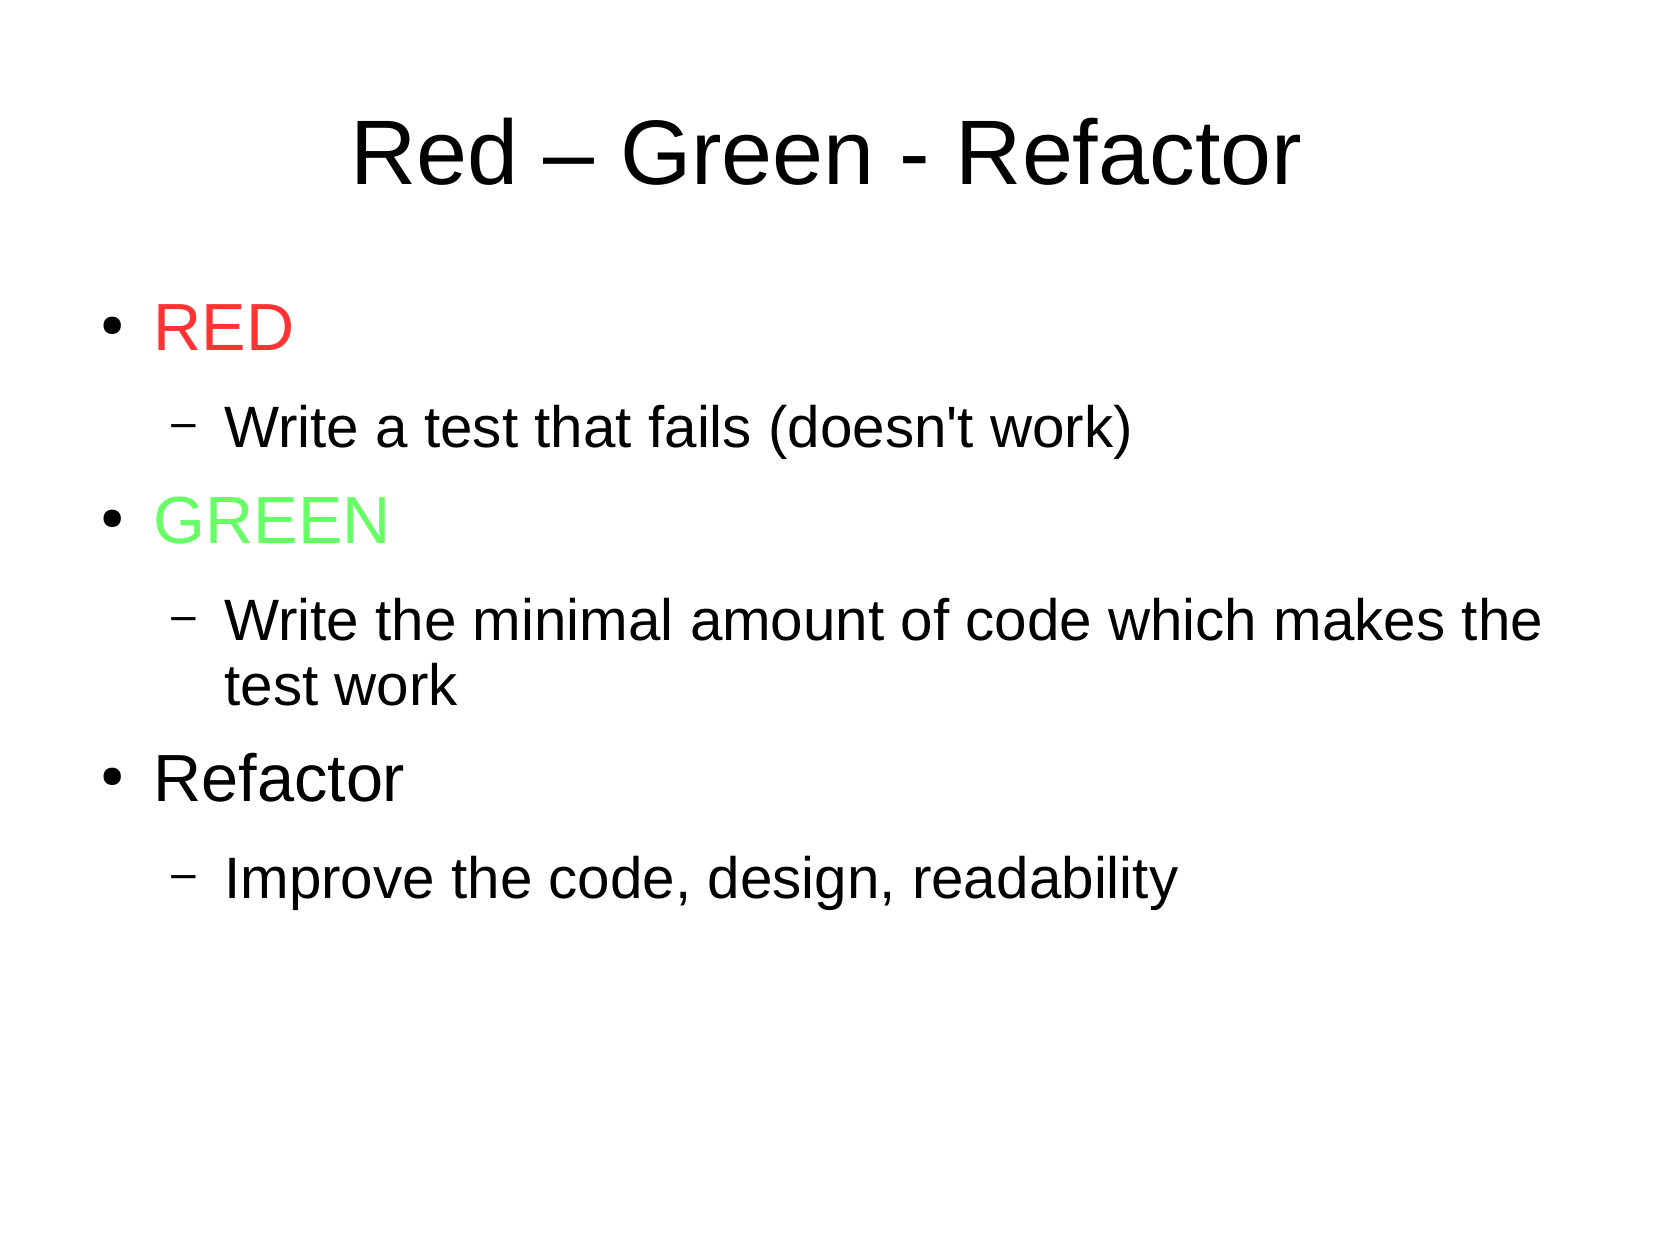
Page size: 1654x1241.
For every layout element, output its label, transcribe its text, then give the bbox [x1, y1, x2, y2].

list RED Write a test that fails (doesn't work) GREEN Write the minimal amount of code which makes the test work Refactor Improve the code, design, readability [82, 290, 1571, 1010]
title Red – Green - Refactor [82, 49, 1571, 257]
